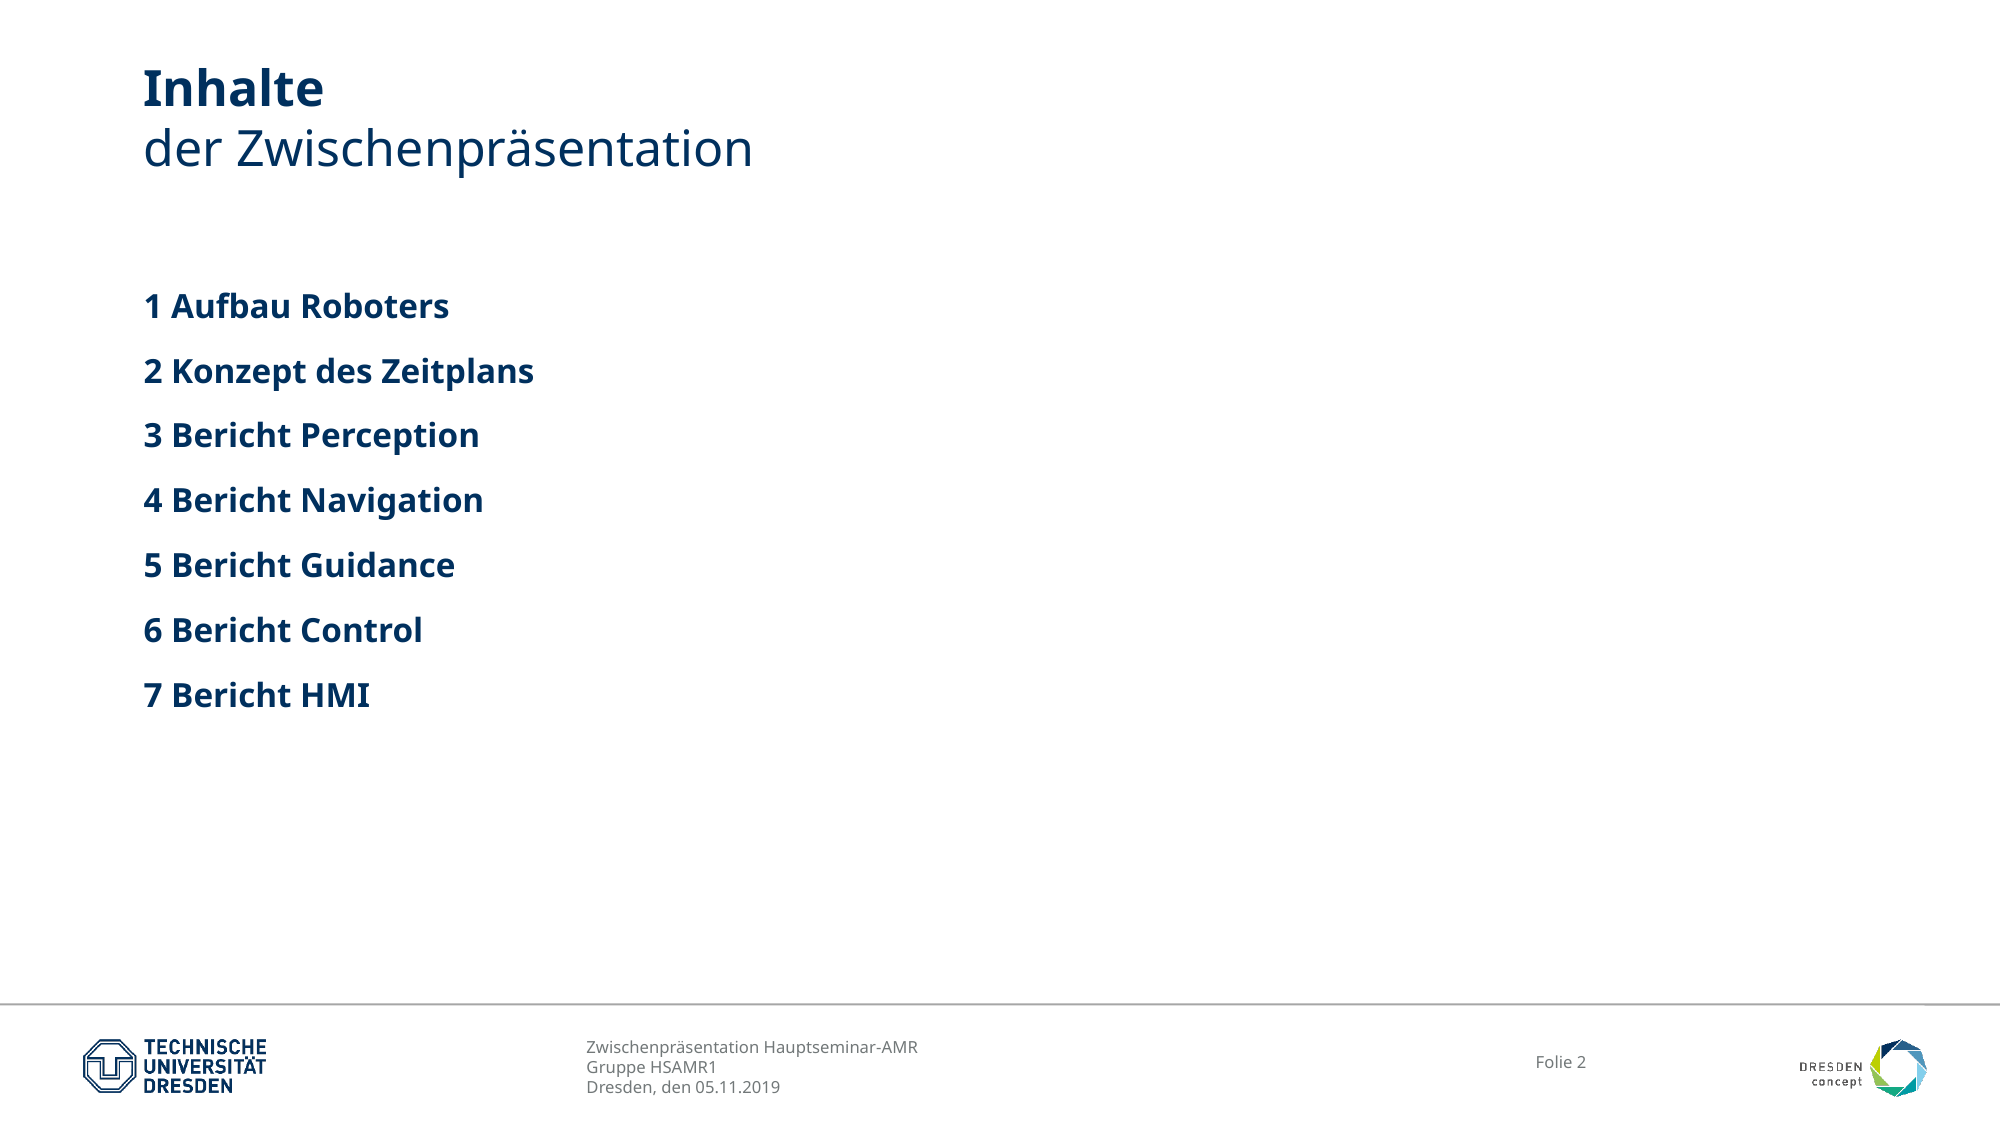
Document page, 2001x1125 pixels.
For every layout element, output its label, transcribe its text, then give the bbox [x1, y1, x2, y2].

list 1 Aufbau Roboters 2 Konzept des Zeitplans 3 Bericht Perception 4 Bericht Navigation 5 Bericht Guidance 6 Bericht Control 7 Bericht HMI [143, 284, 1880, 998]
title Inhalte der Zwischenpräsentation [143, 56, 1880, 169]
picture [1800, 1039, 1927, 1097]
picture [83, 1039, 266, 1093]
